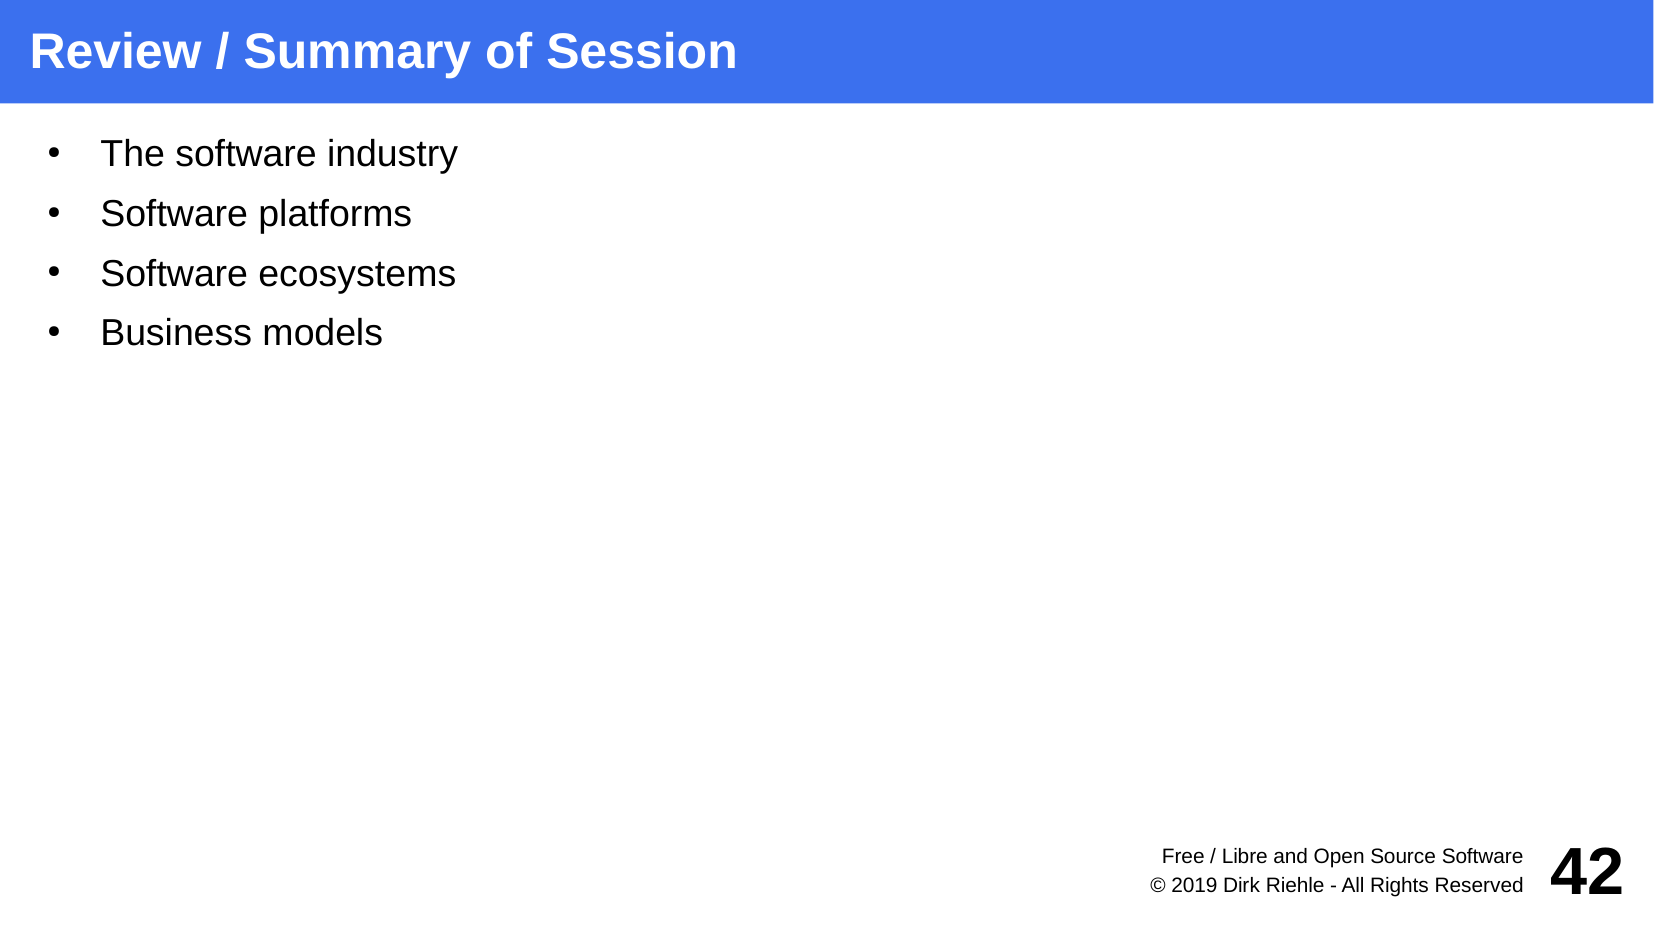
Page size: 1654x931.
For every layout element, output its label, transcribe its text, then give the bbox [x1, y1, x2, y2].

list The software industry Software platforms Software ecosystems Business models [29, 132, 1625, 813]
title Review / Summary of Session [0, 0, 1654, 104]
